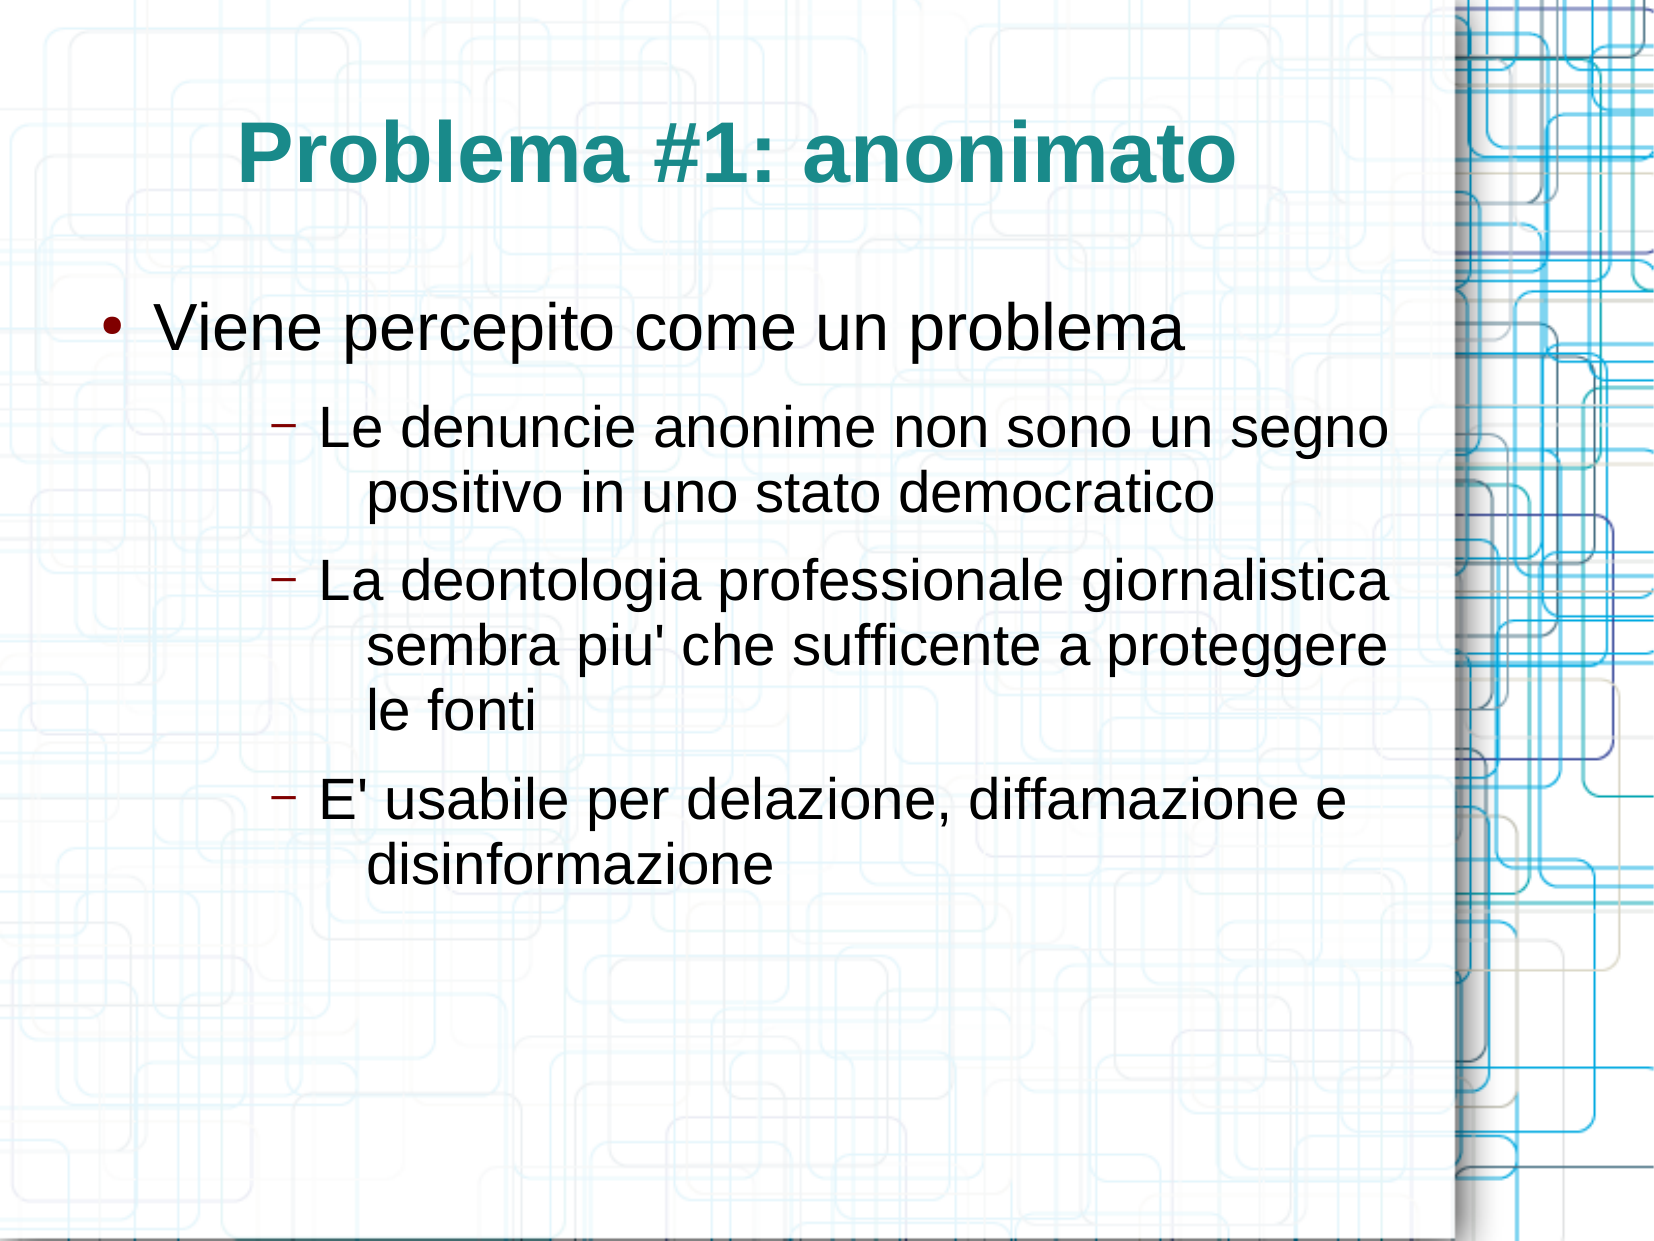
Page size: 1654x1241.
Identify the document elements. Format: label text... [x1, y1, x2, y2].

picture [0, 0, 1654, 1241]
list Viene percepito come un problema Le denuncie anonime non sono un segno positivo in uno stato democratico La deontologia professionale giornalistica sembra piu' che sufficente a proteggere le fonti E' usabile per delazione, diffamazione e disinformazione [82, 290, 1418, 1171]
title Problema #1: anonimato [59, 49, 1418, 257]
